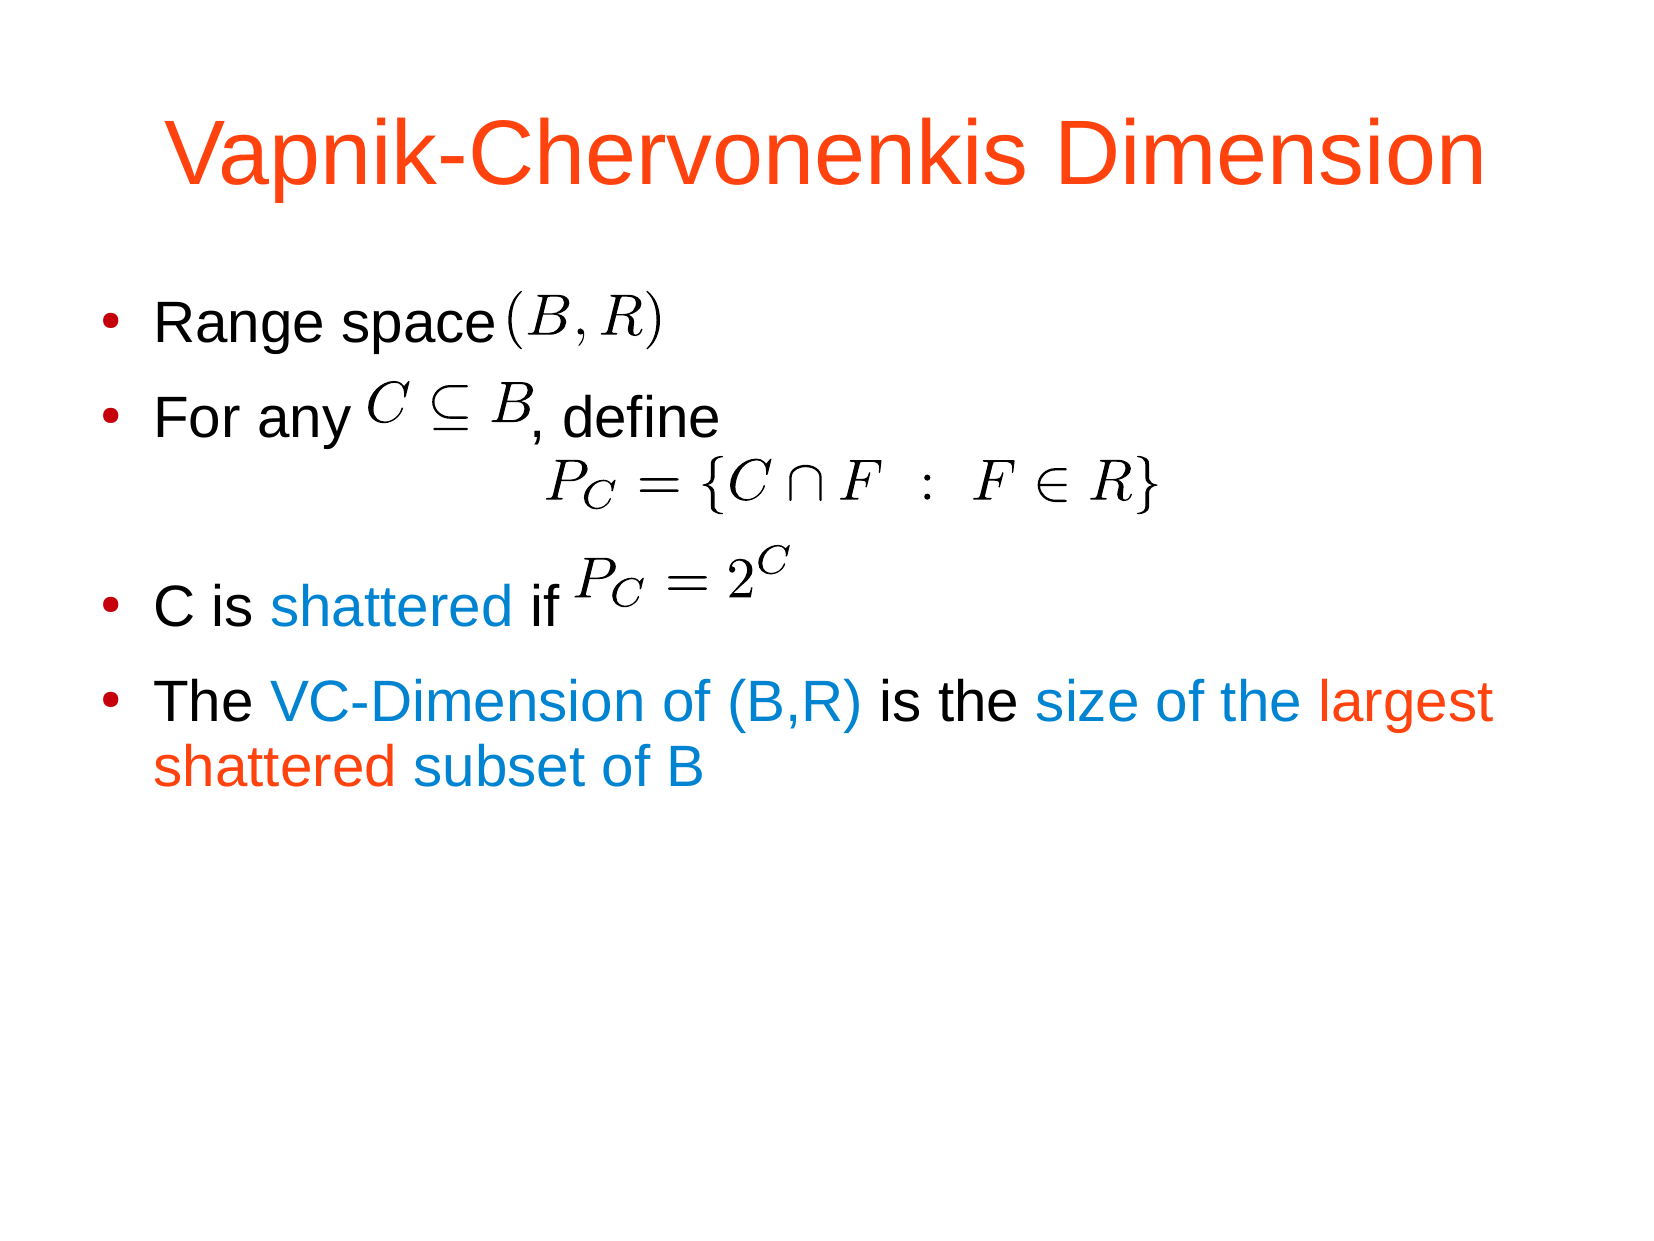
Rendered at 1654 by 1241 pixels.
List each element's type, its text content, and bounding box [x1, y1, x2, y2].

picture [508, 290, 661, 350]
picture [545, 455, 1158, 515]
list Range space For any , define C is shattered if The VC-Dimension of (B,R) is the size of the largest shattered subset of B [82, 290, 1538, 1156]
title Vapnik-Chervonenkis Dimension [82, 49, 1571, 257]
picture [574, 544, 790, 608]
picture [368, 380, 534, 431]
